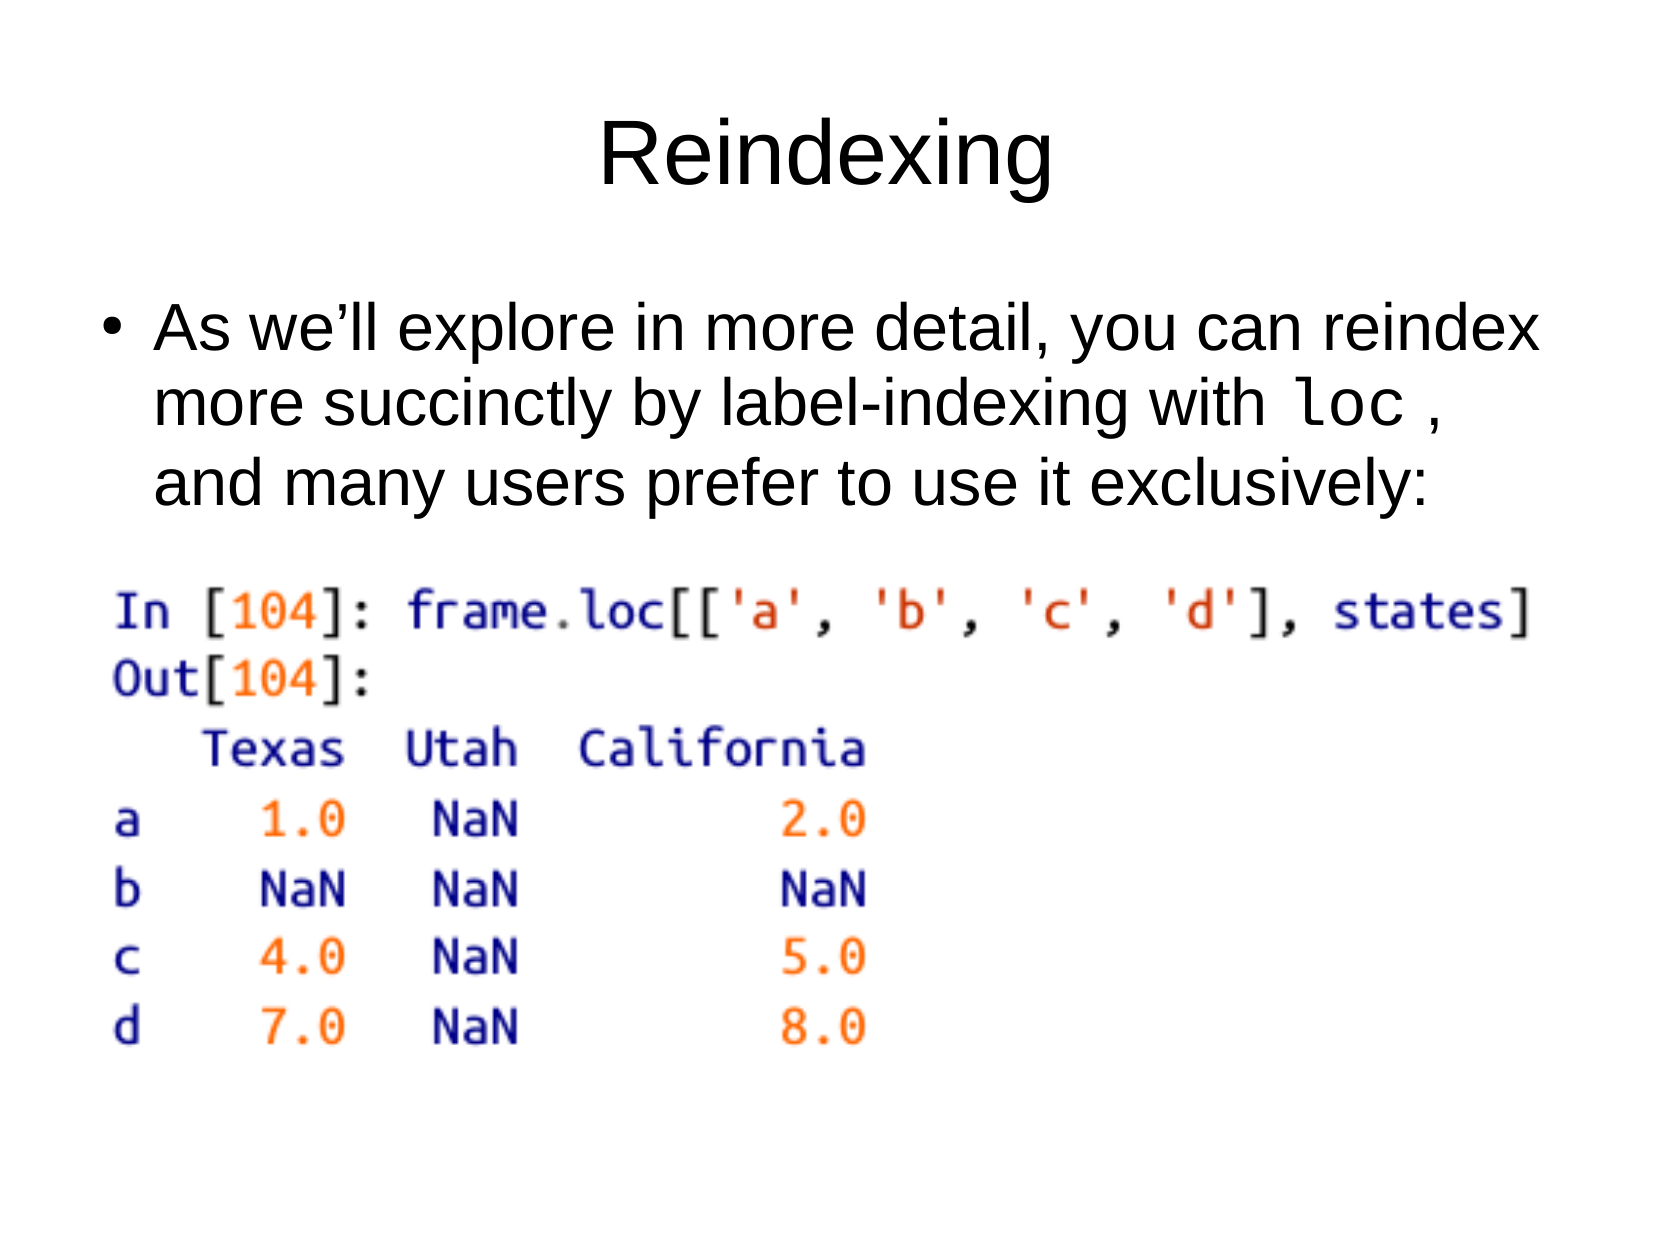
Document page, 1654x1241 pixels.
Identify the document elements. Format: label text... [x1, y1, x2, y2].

title Reindexing [82, 49, 1571, 257]
list As we’ll explore in more detail, you can reindex more succinctly by label-indexing with loc , and many users prefer to use it exclusively: [82, 290, 1571, 1010]
picture [105, 565, 1550, 1081]
